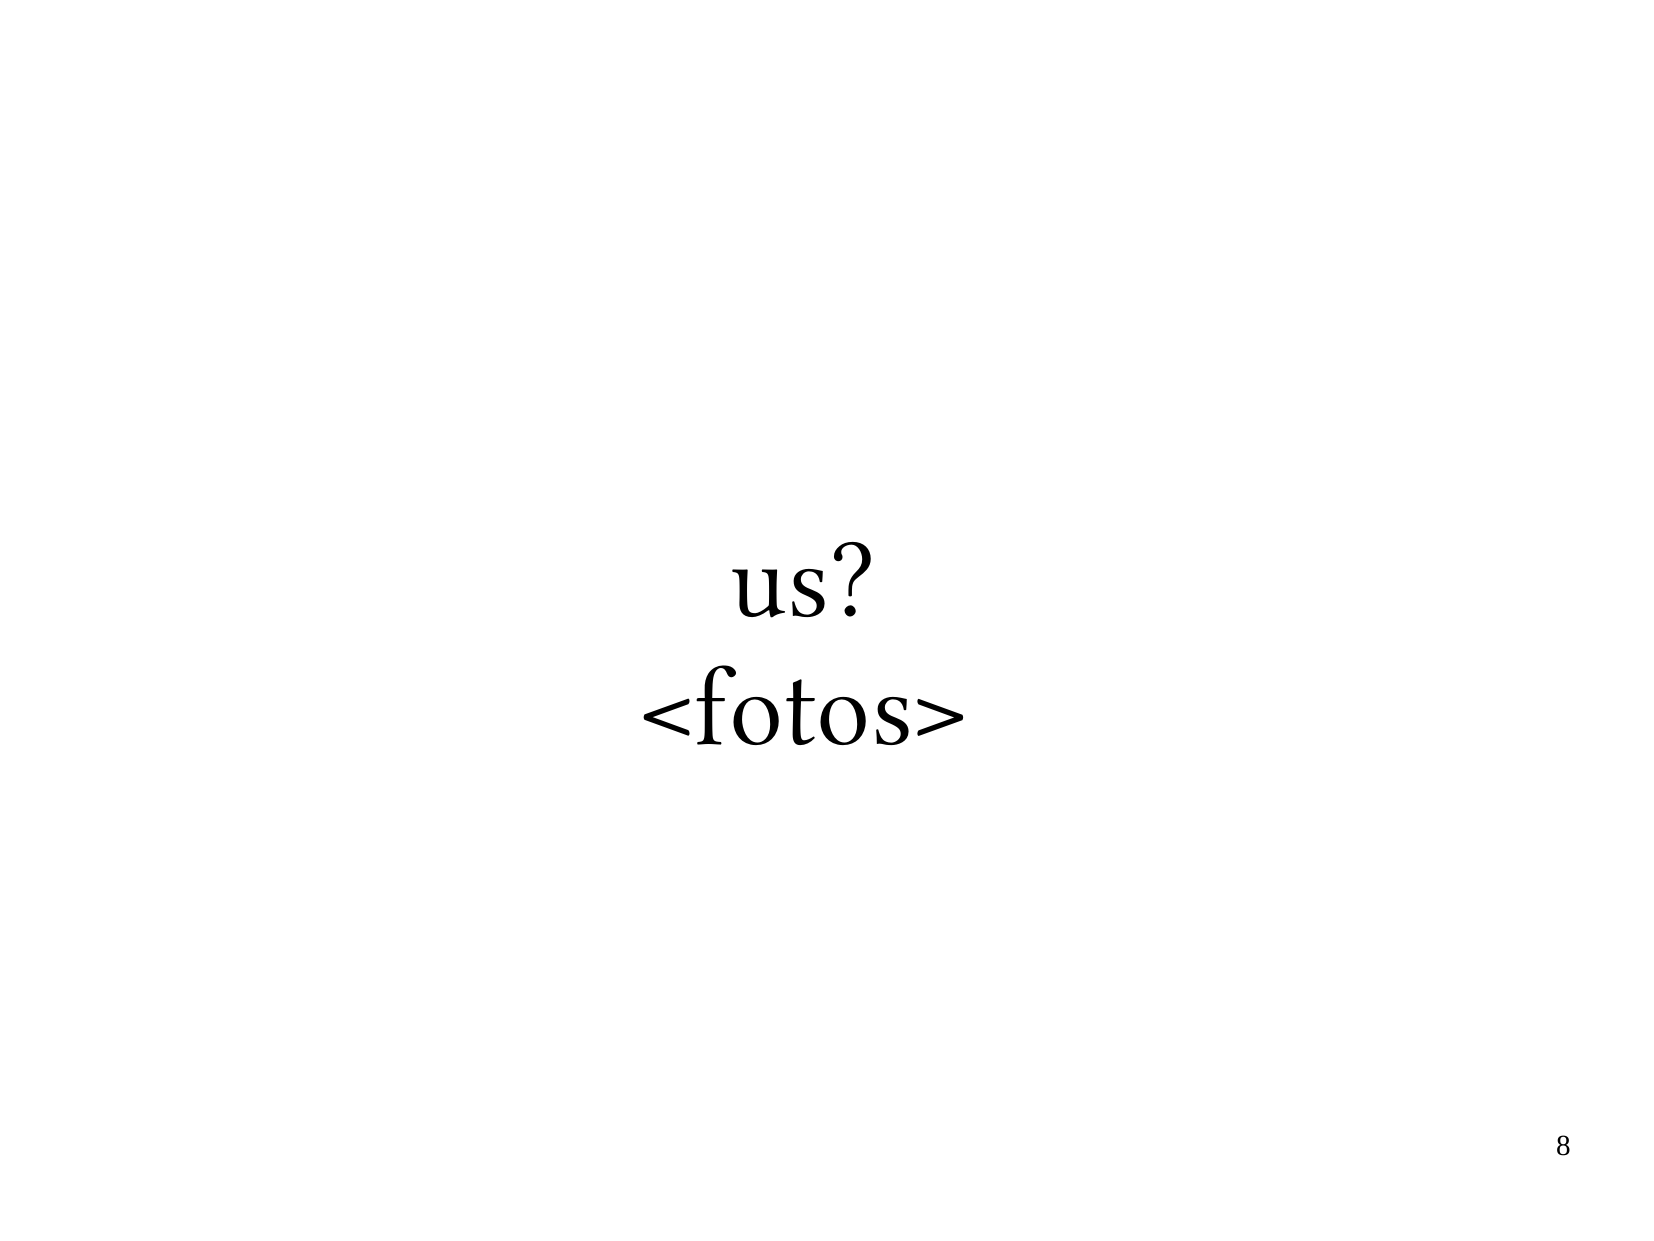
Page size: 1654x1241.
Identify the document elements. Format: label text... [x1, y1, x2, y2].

subtitle us? <fotos> [60, 72, 1549, 1216]
